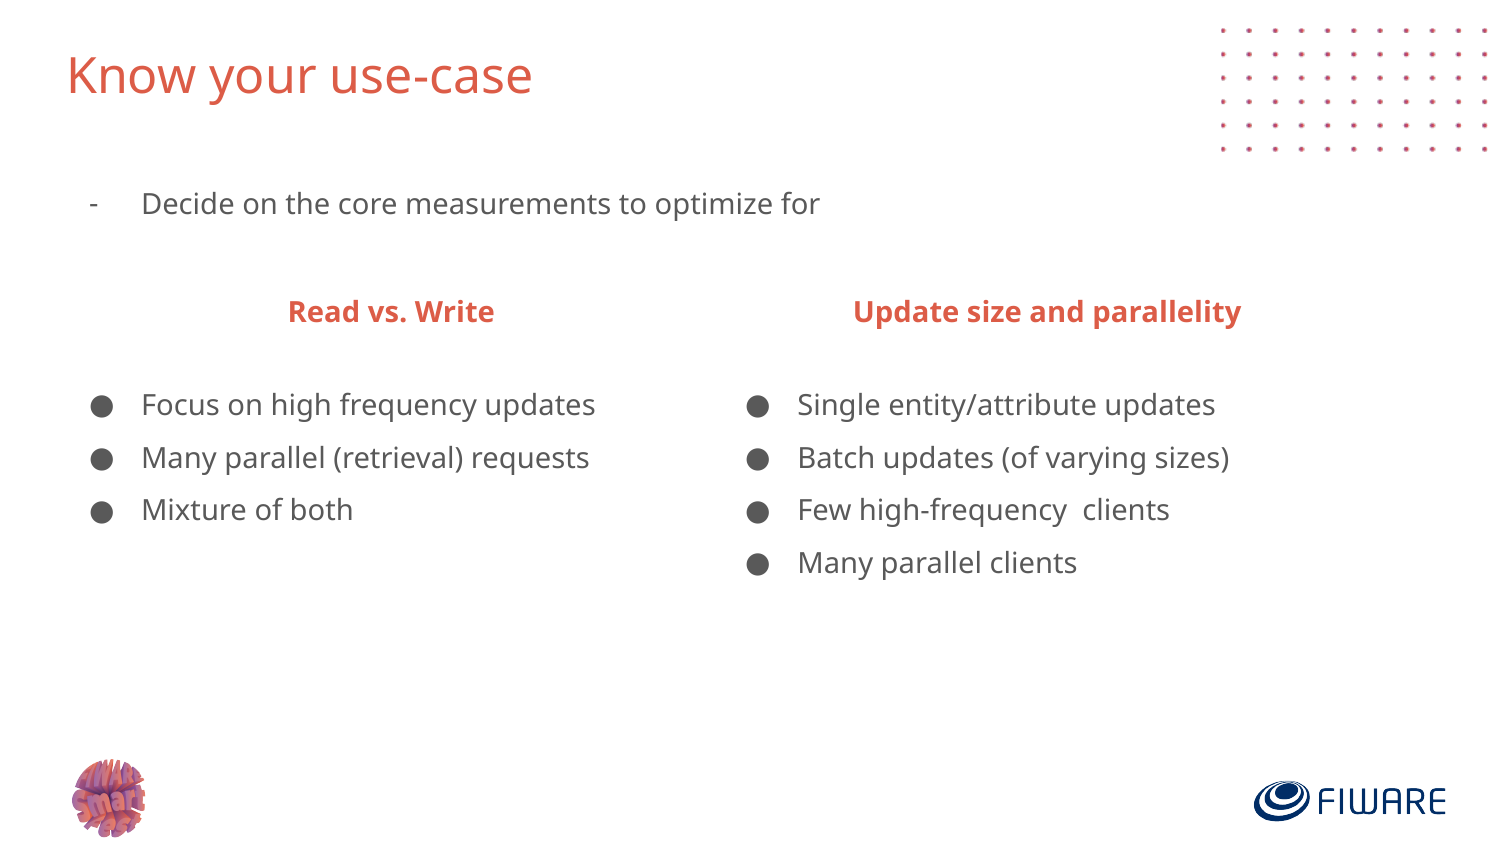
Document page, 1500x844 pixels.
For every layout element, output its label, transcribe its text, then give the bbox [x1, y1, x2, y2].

title Know your use-case [51, 28, 1129, 152]
list Read vs. Write Focus on high frequency updates Many parallel (retrieval) requests Mixture of both [51, 273, 707, 755]
picture [63, 755, 160, 844]
list Update size and parallelity Single entity/attribute updates Batch updates (of varying sizes) Few high-frequency clients Many parallel clients [707, 273, 1364, 755]
picture [1221, 28, 1488, 152]
picture [1252, 778, 1449, 823]
list Decide on the core measurements to optimize for [51, 164, 1449, 274]
